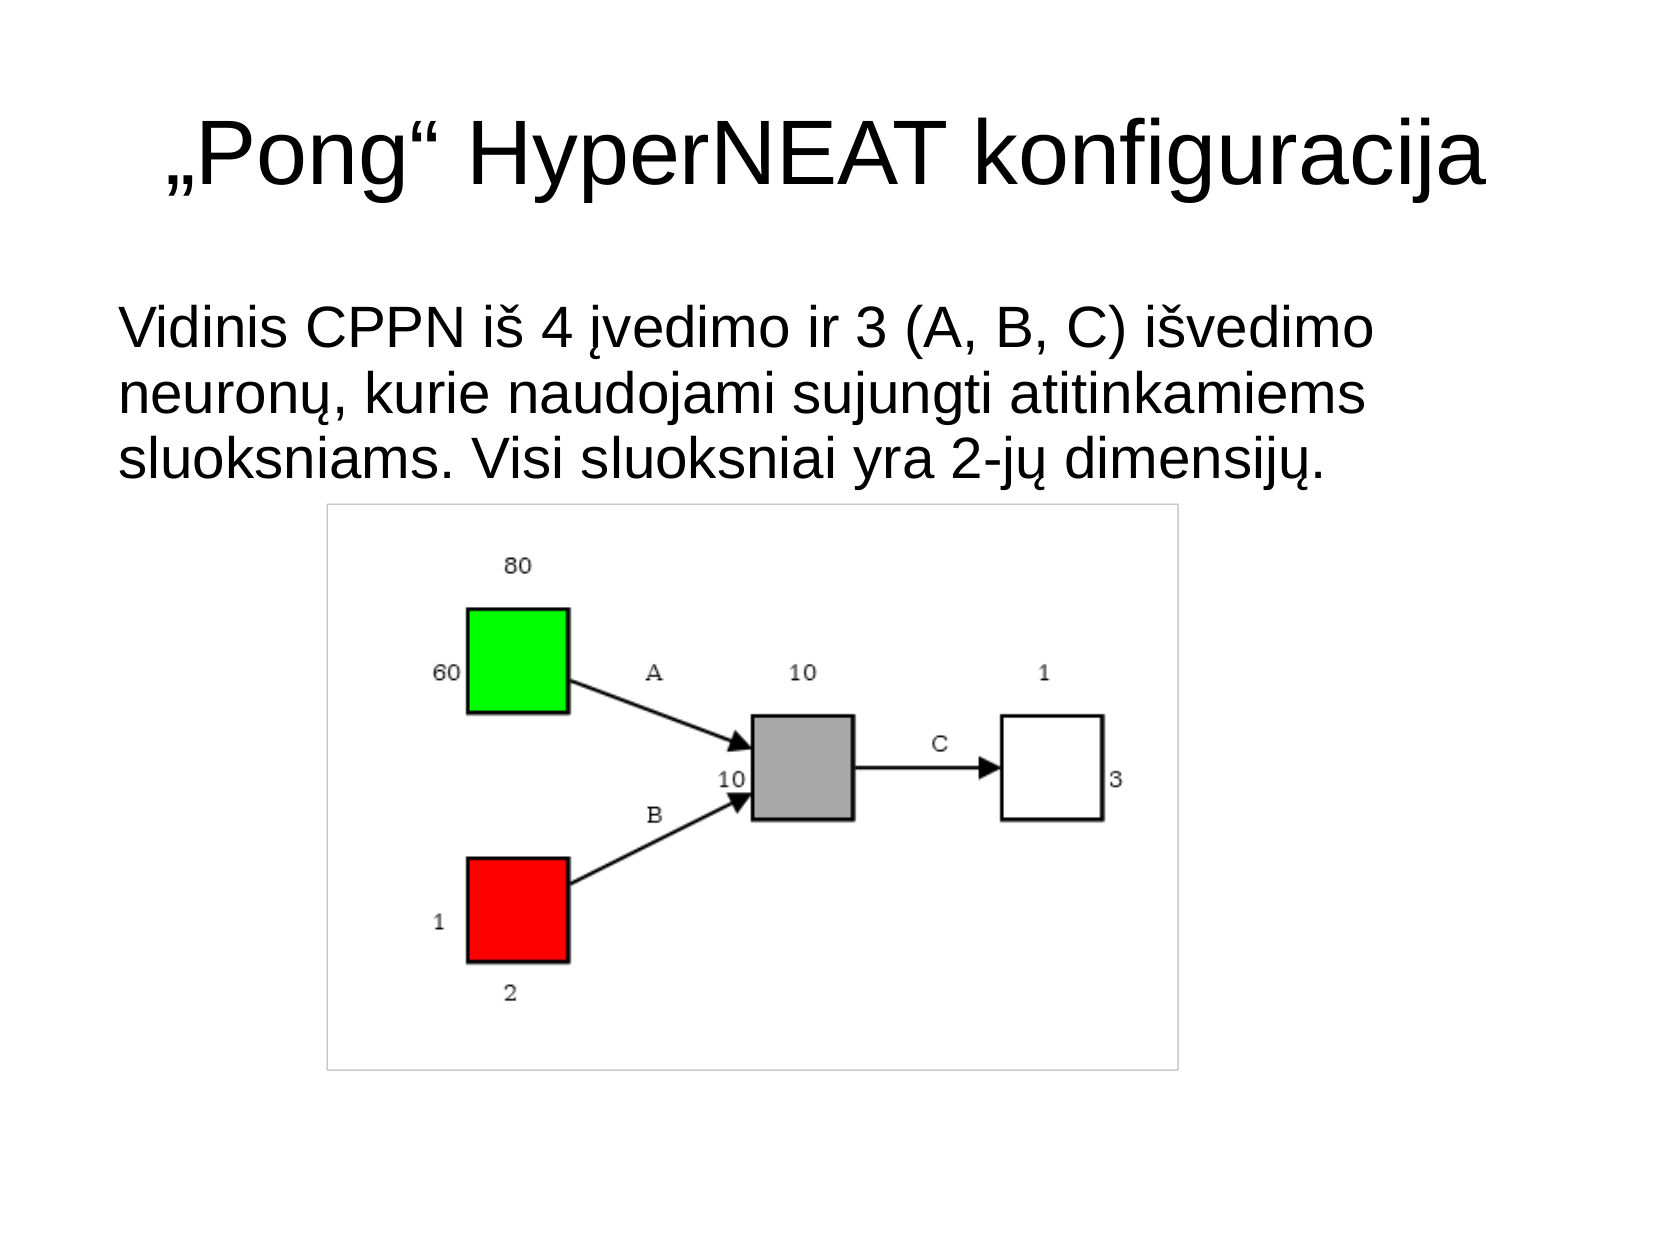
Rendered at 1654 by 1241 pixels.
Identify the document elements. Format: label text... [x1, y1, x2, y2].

picture [324, 501, 1182, 1075]
list Vidinis CPPN iš 4 įvedimo ir 3 (A, B, C) išvedimo neuronų, kurie naudojami sujungti atitinkamiems sluoksniams. Visi sluoksniai yra 2-jų dimensijų. [118, 295, 1477, 491]
title „Pong“ HyperNEAT konfiguracija [82, 49, 1571, 257]
